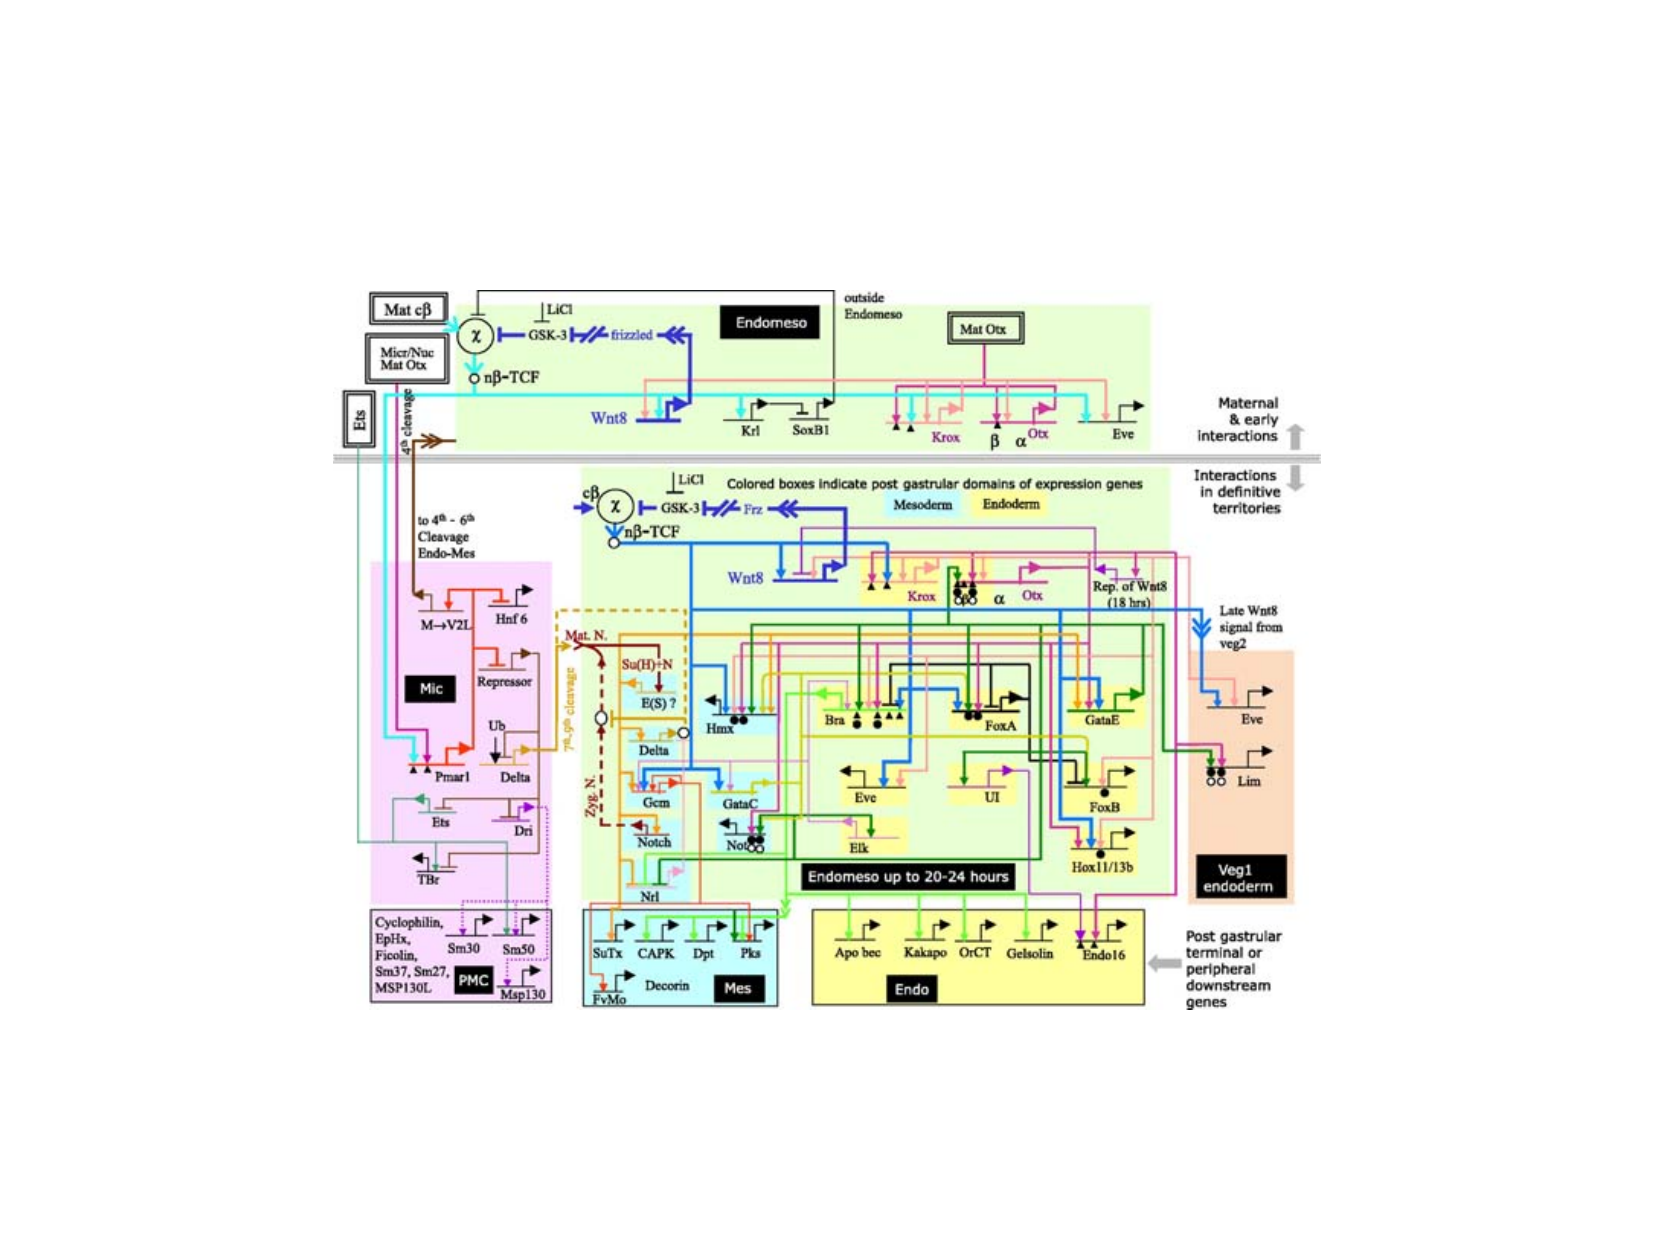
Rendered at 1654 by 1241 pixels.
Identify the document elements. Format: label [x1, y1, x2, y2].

picture [333, 290, 1321, 1010]
